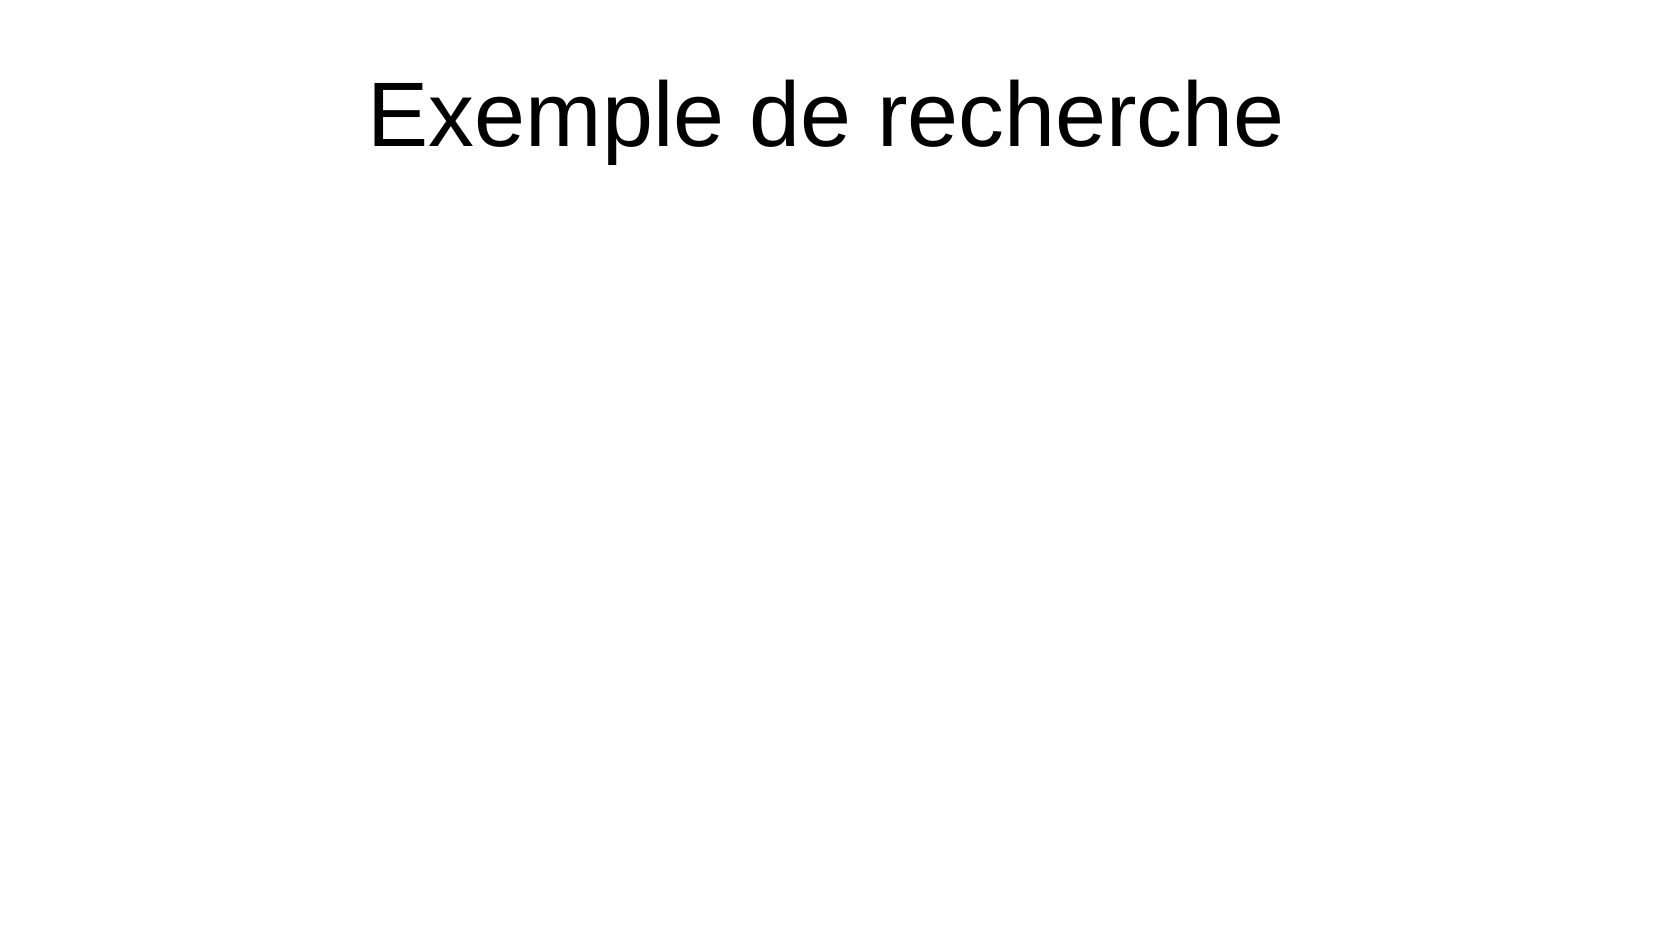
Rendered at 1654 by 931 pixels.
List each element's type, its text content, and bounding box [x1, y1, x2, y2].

title Exemple de recherche [82, 37, 1571, 193]
